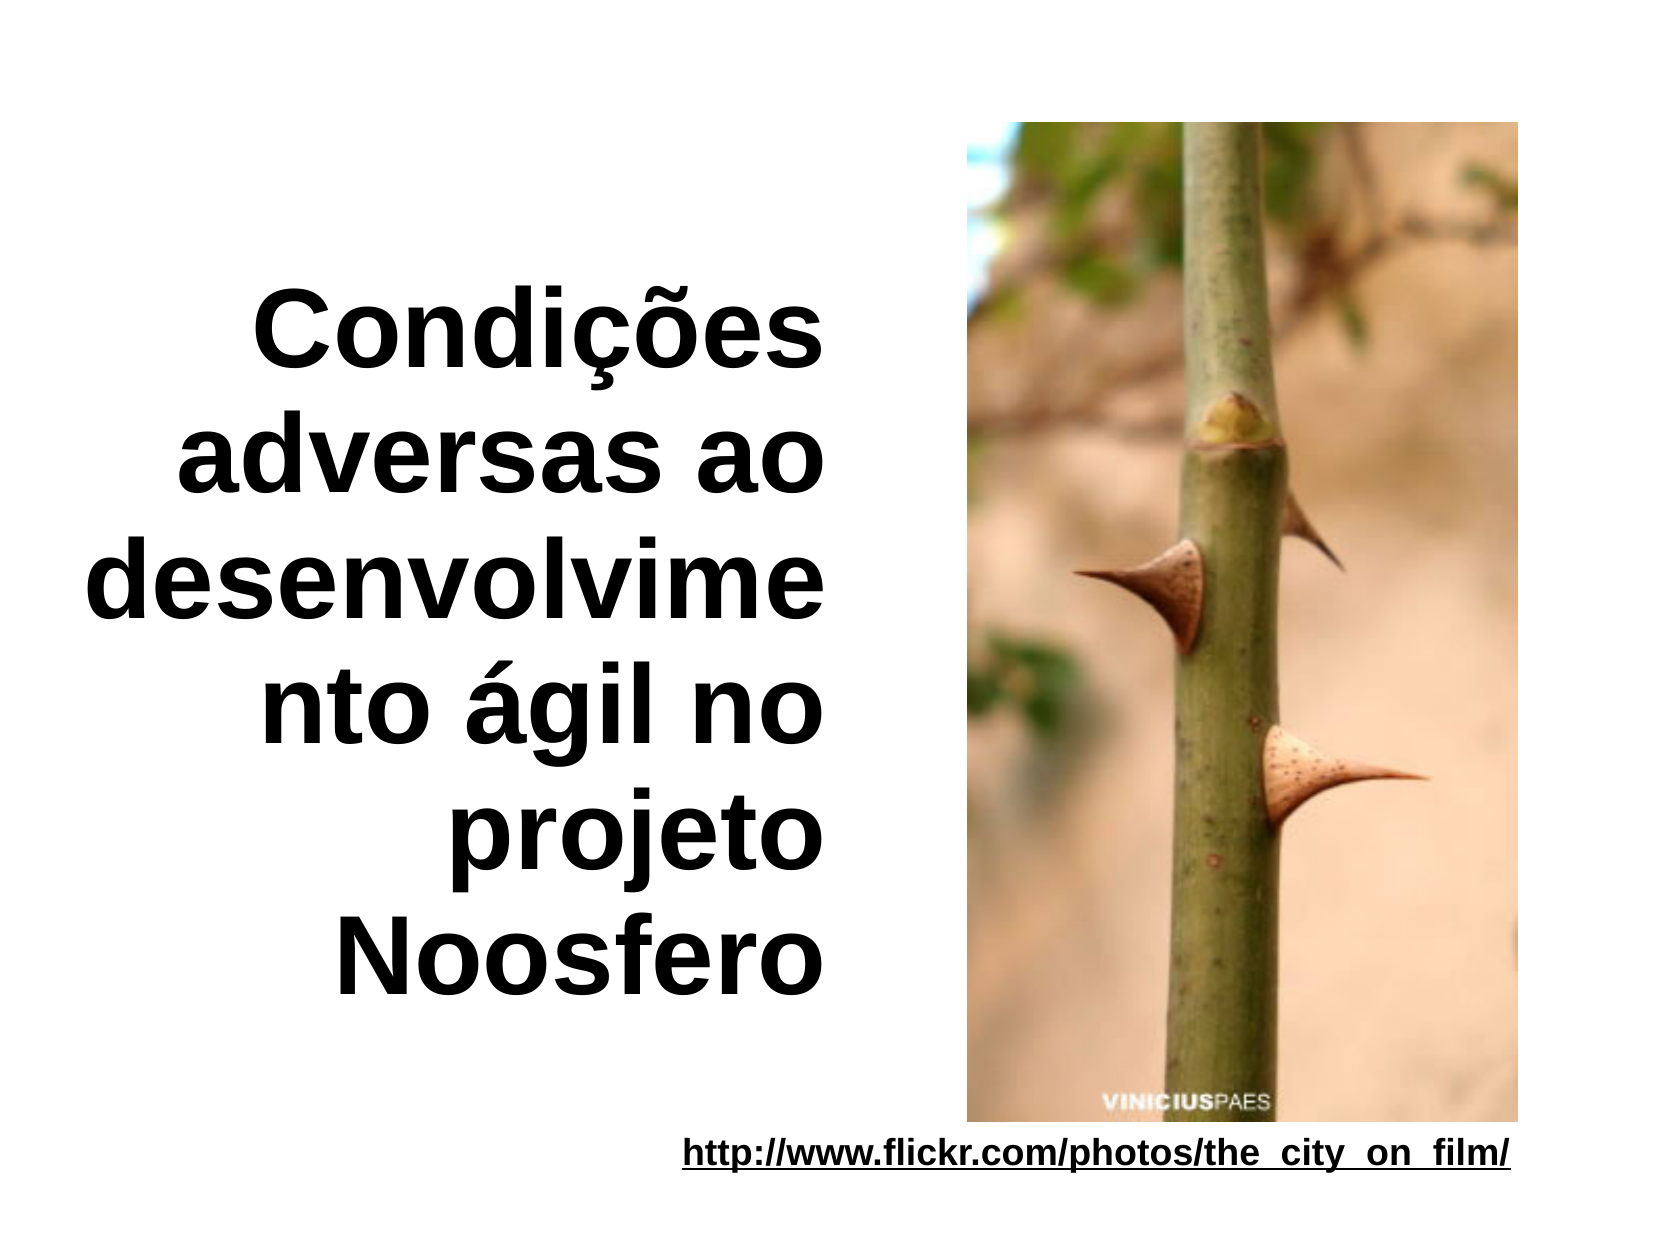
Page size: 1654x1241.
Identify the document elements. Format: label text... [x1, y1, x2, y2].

title Condições adversas ao desenvolvimento ágil no projeto Noosfero [82, 102, 827, 1182]
text_box http://www.flickr.com/photos/the_city_on_film/ [667, 1124, 1554, 1182]
picture [967, 122, 1518, 1123]
